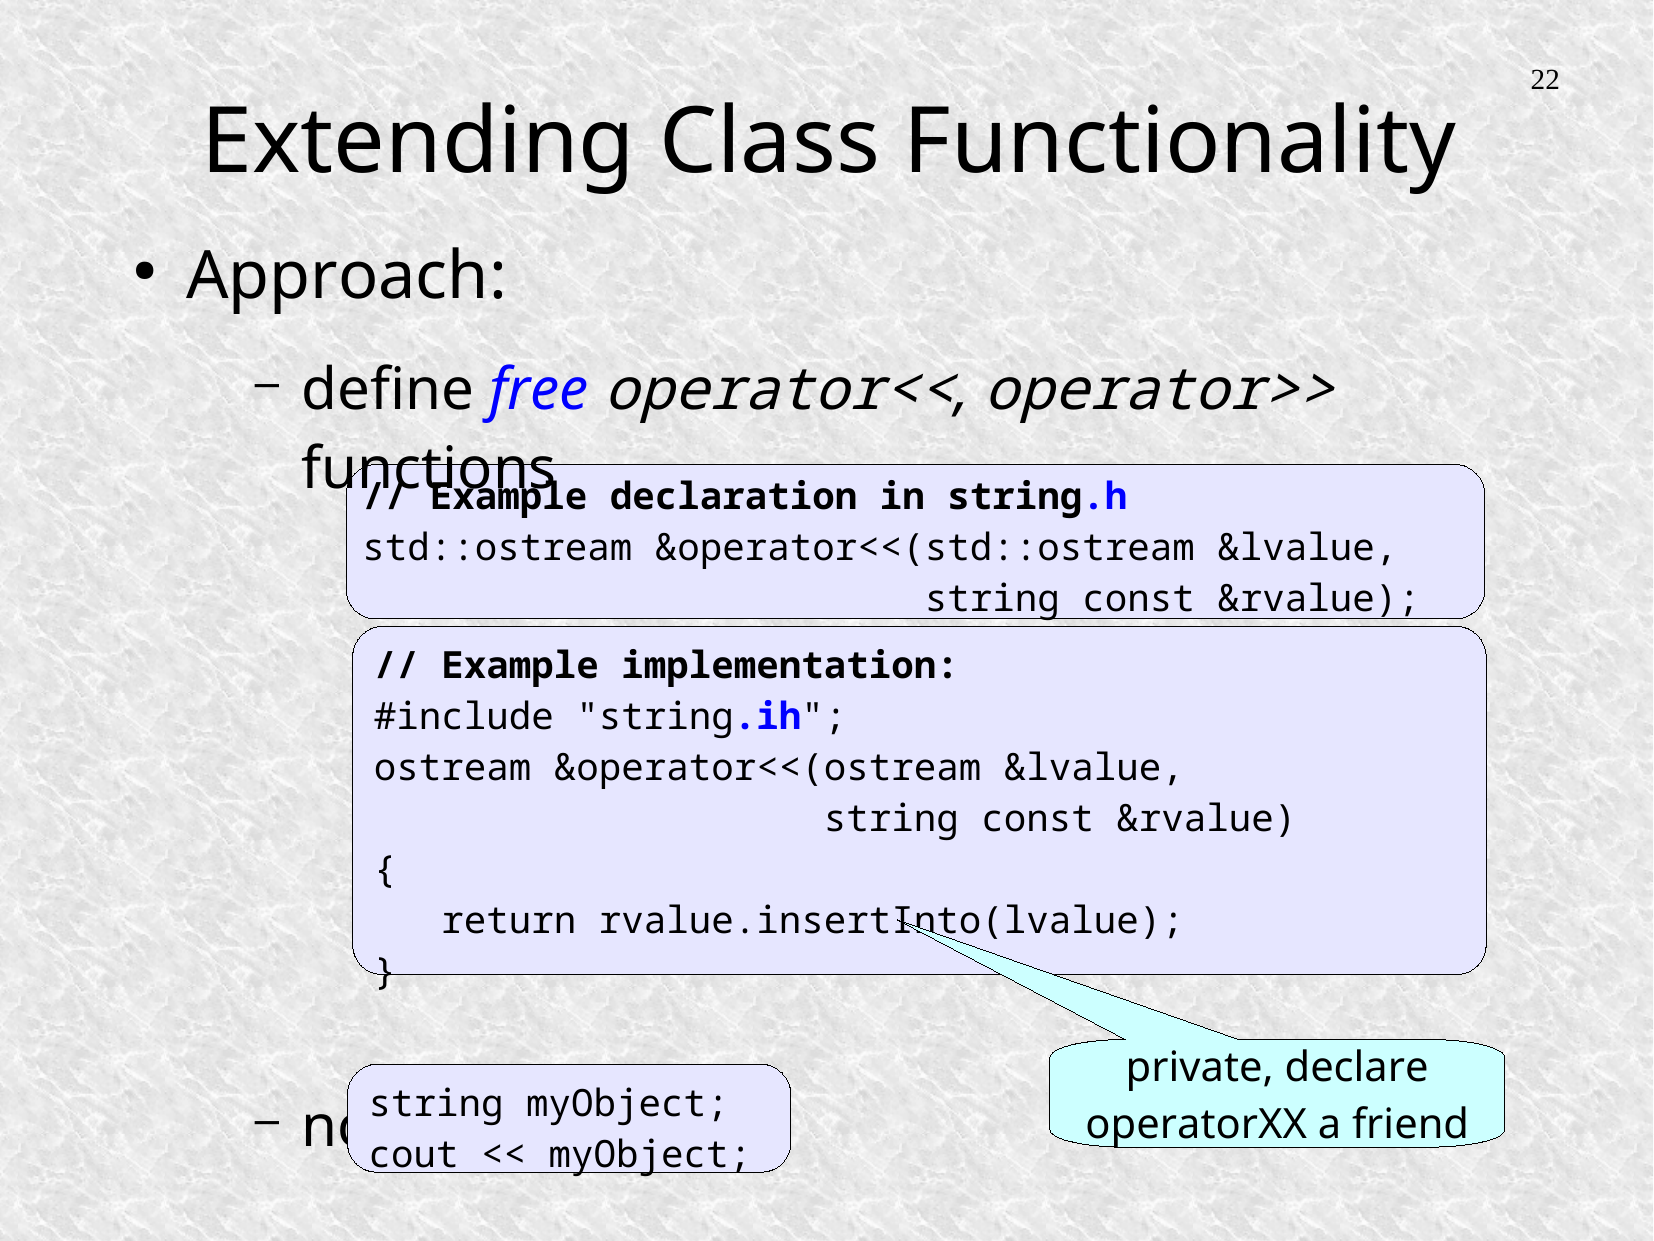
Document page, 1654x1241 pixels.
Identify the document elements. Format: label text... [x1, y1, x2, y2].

text_box [582, 1169, 649, 1173]
text_box [347, 1064, 791, 1173]
text_box string myObject; cout << myObject; [368, 1076, 767, 1169]
text_box private, declare operatorXX a friend [897, 919, 1505, 1148]
title Extending Class Functionality [123, 33, 1536, 241]
text_box // Example declaration in string.h std::ostream &operator<<(std::ostream &lvalue, string const &rvalue); [362, 469, 1471, 633]
list Approach: define free operator<<, operator>> functions now OK: [115, 227, 1527, 1066]
text_box [352, 626, 1487, 975]
text_box // Example implementation: #include "string.ih"; ostream &operator<<(ostream &lvalue, string const &rvalue) { return rvalue.insertInto(lvalue); } [374, 638, 1335, 999]
picture [0, 0, 1654, 1241]
